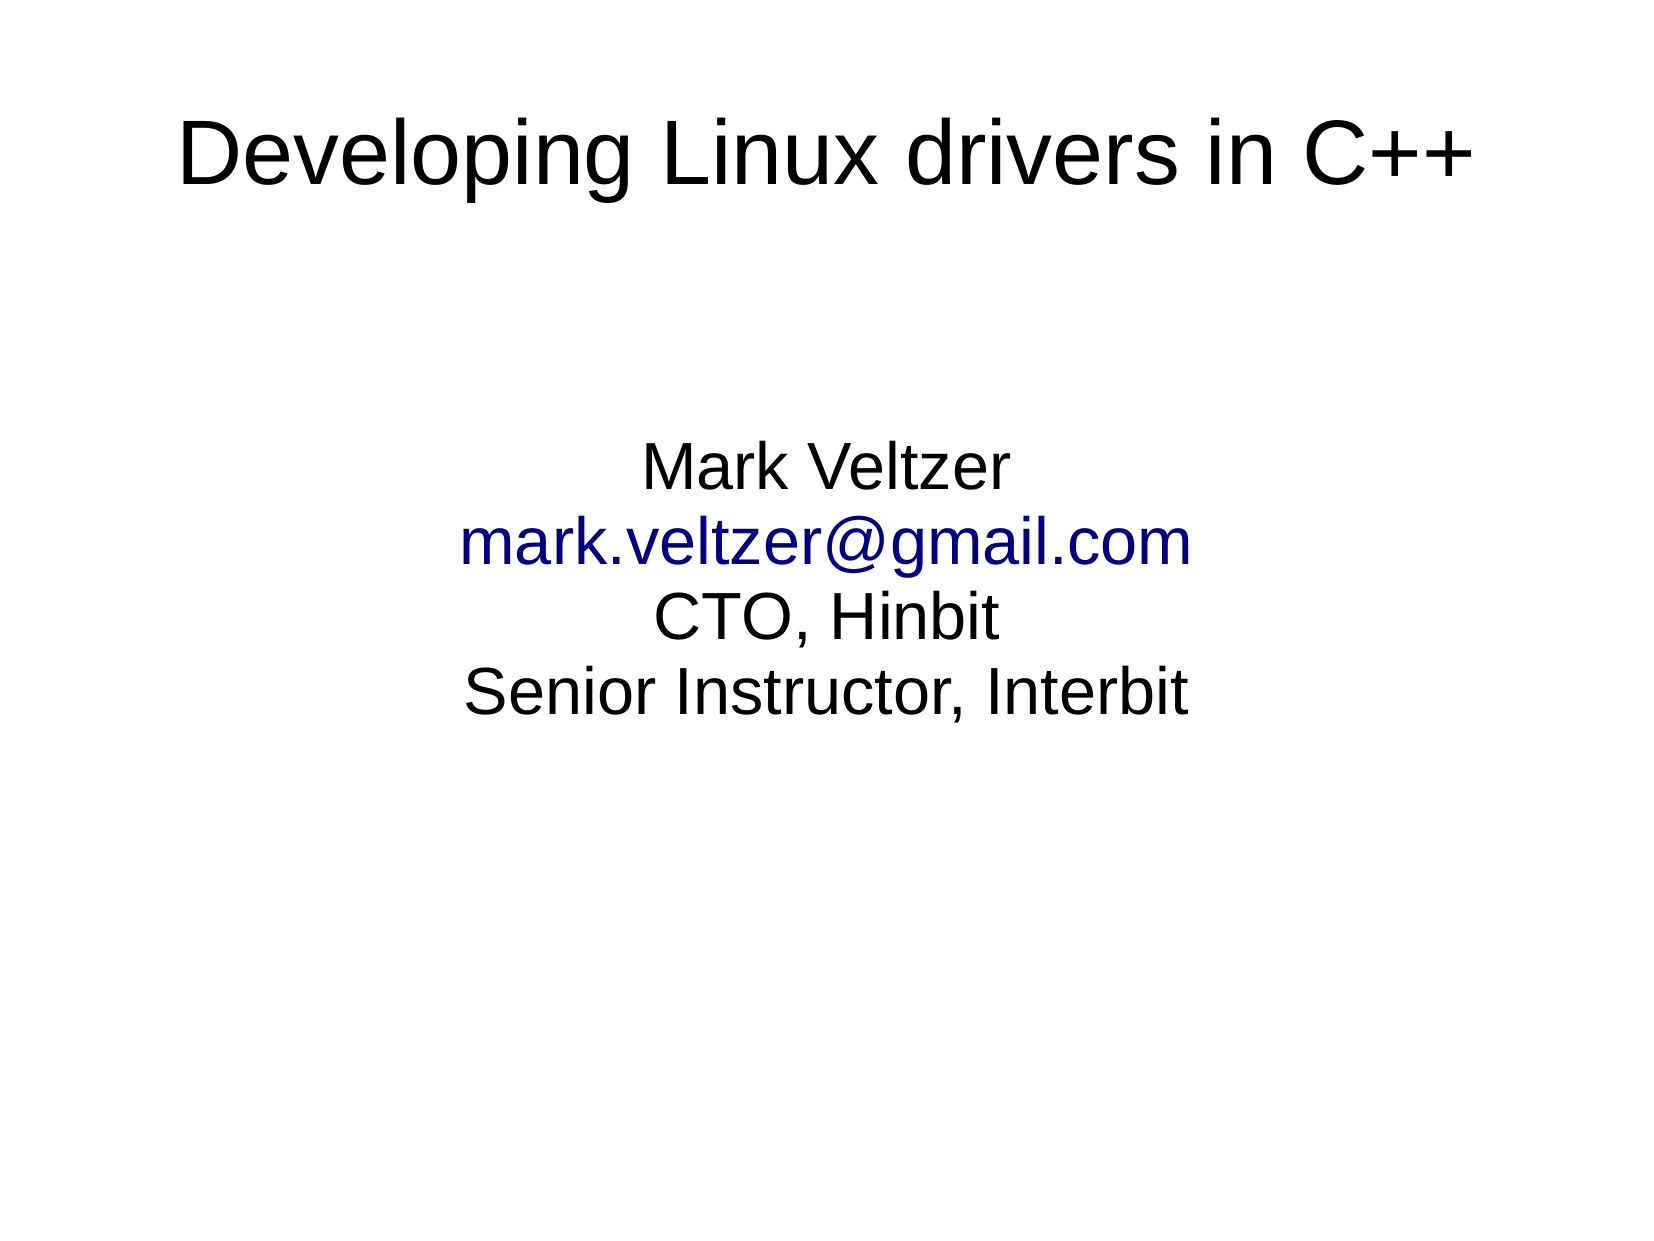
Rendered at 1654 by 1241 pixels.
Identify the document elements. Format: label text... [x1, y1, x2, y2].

subtitle Mark Veltzer mark.veltzer@gmail.com CTO, Hinbit Senior Instructor, Interbit [82, 49, 1571, 1109]
